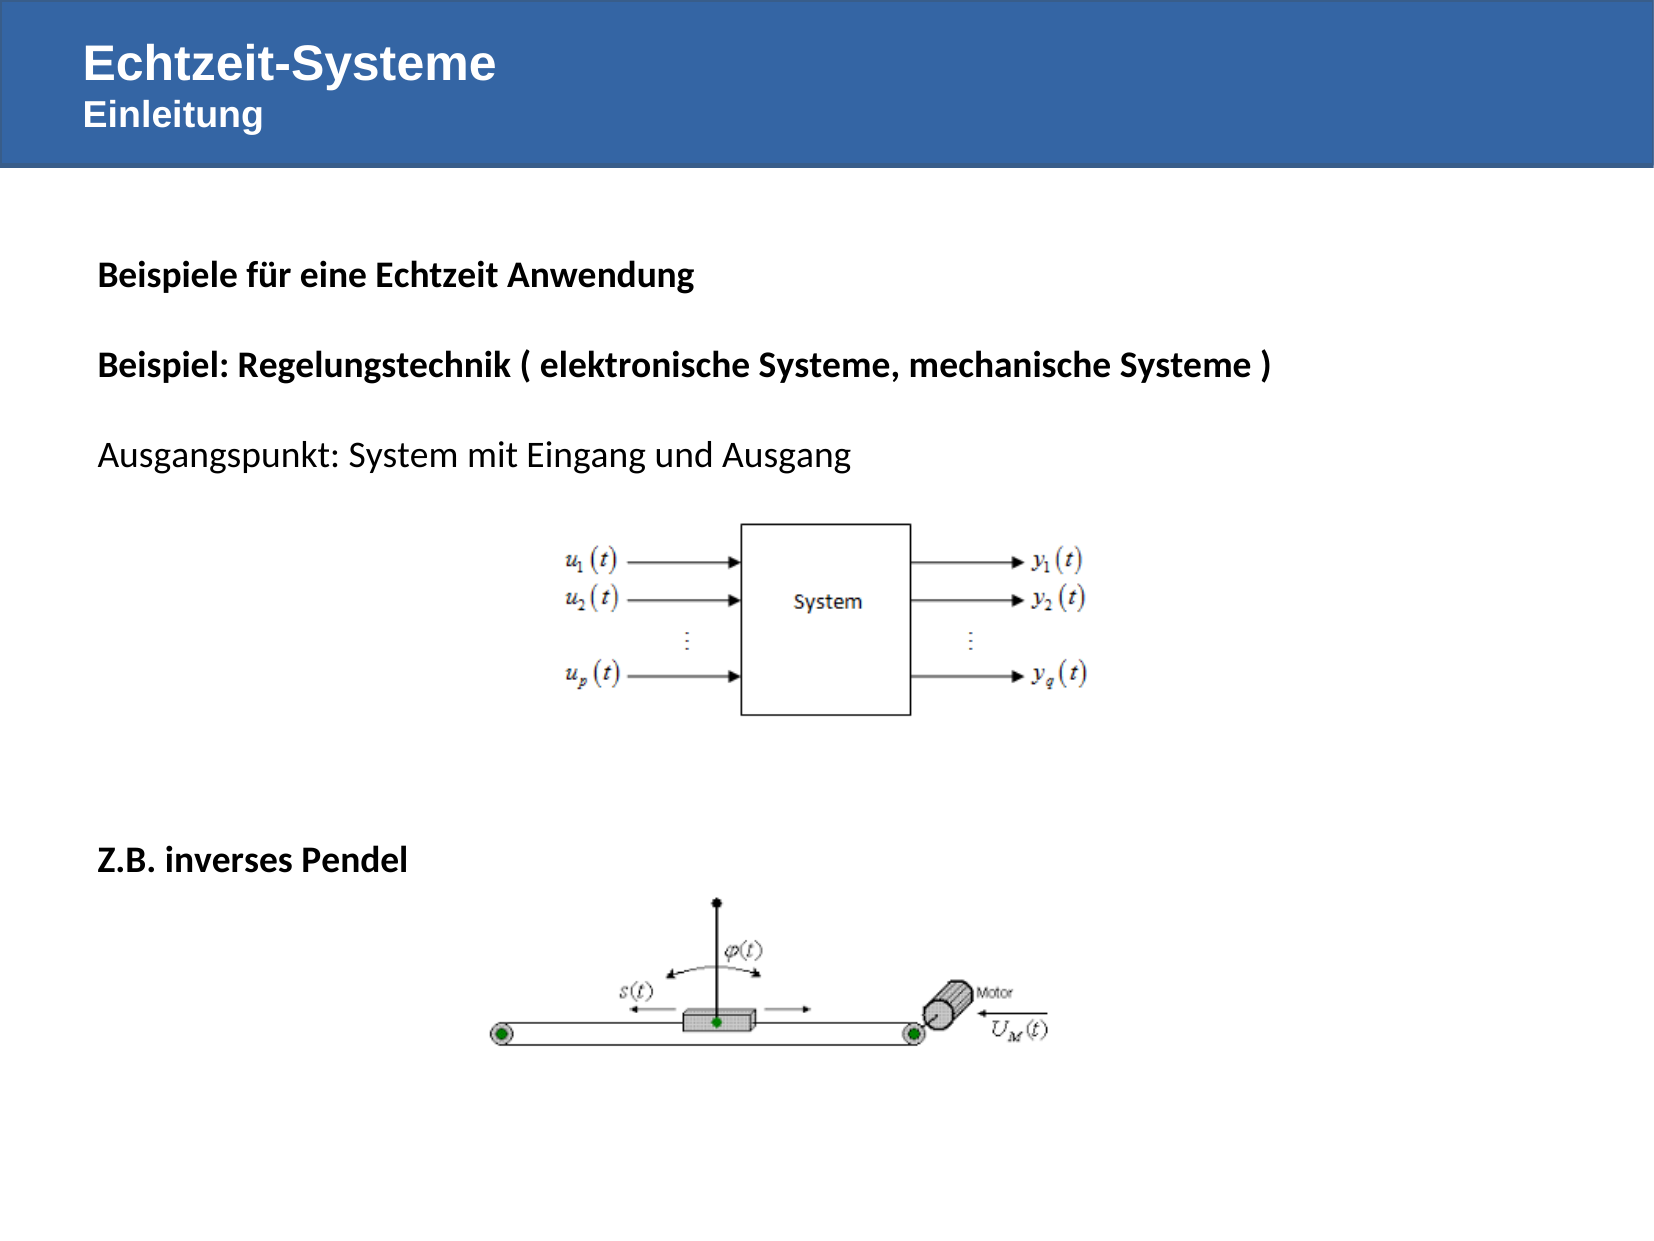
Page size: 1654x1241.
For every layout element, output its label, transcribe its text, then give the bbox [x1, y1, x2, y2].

text_box Beispiele für eine Echtzeit Anwendung Beispiel: Regelungstechnik ( elektronische Systeme, mechanische Systeme ) Ausgangspunkt: System mit Eingang und Ausgang Z.B. inverses Pendel [83, 242, 1488, 1202]
picture [448, 879, 1079, 1076]
picture [556, 516, 1098, 724]
title Echtzeit-Systeme Einleitung [82, 29, 1571, 136]
